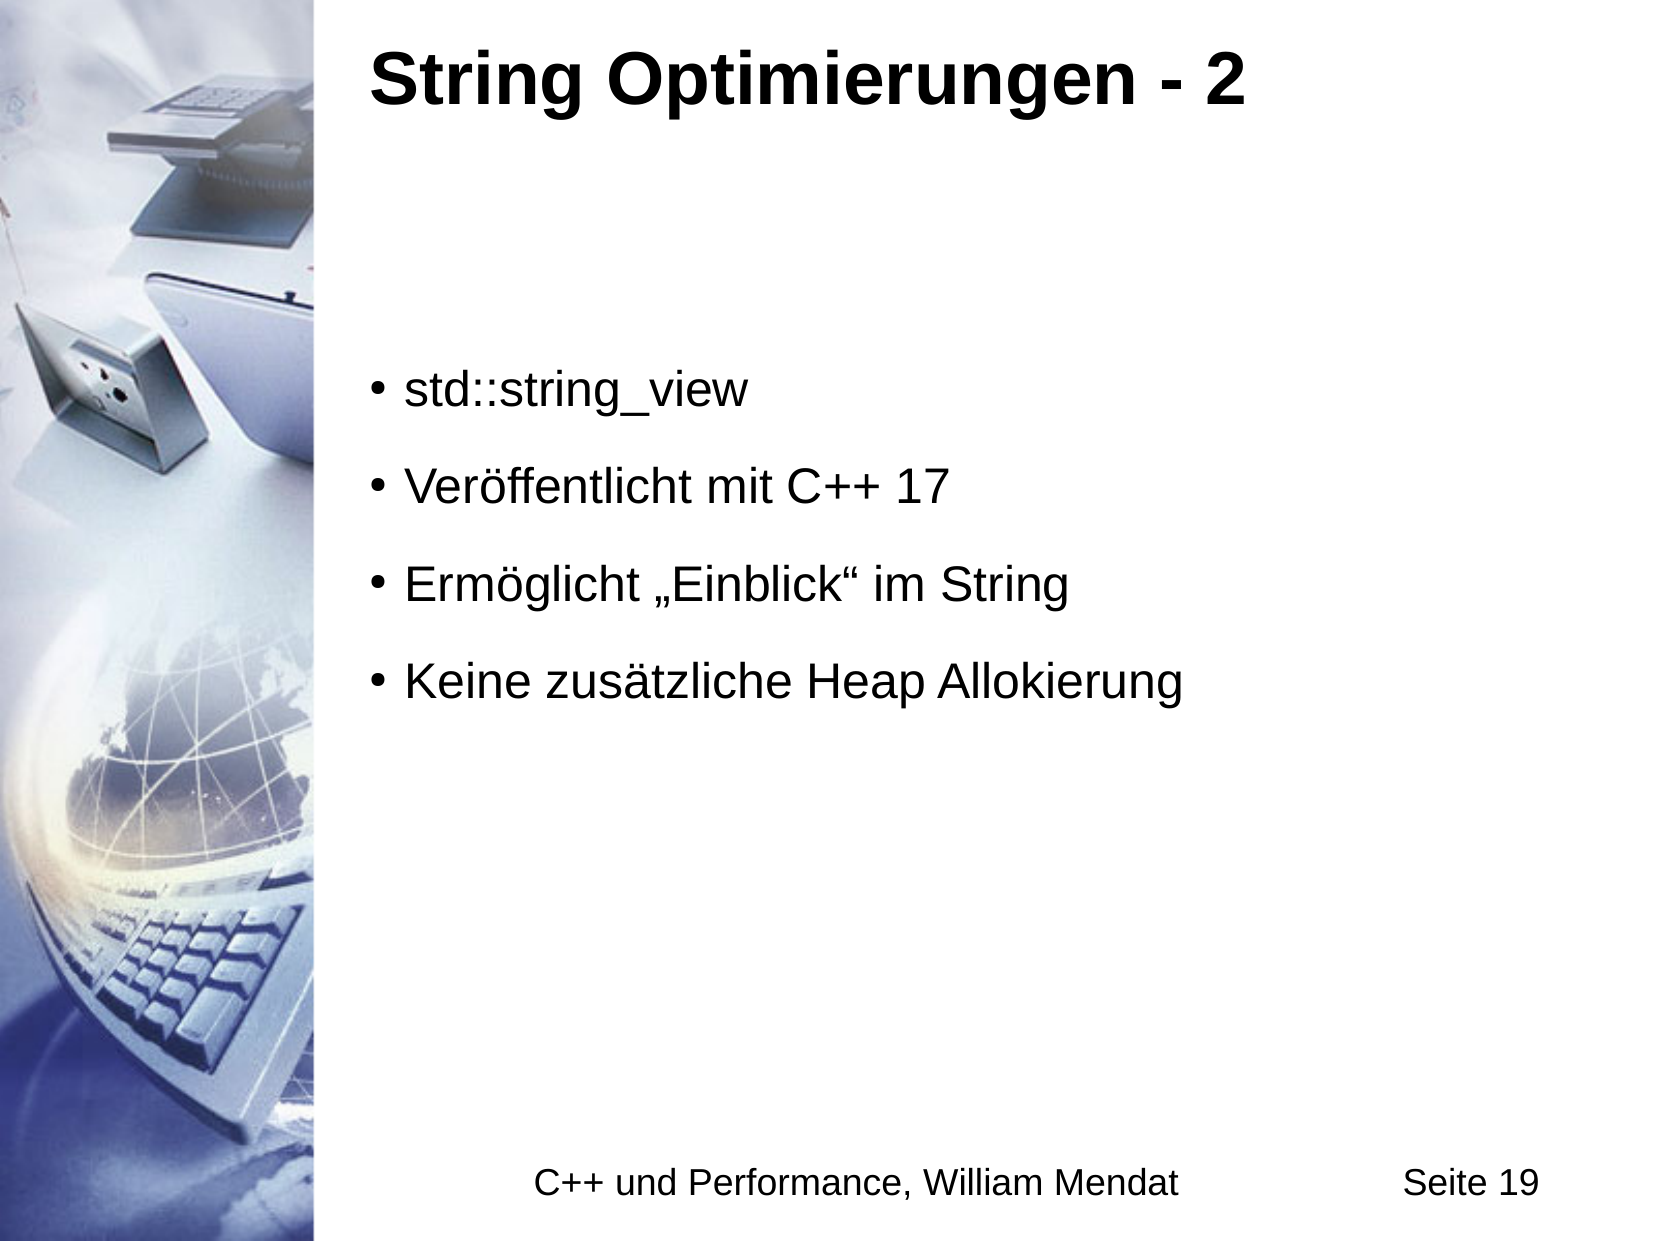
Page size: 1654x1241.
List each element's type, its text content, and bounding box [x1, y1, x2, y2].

text_box std::string_view Veröffentlicht mit C++ 17 Ermöglicht „Einblick“ im String Keine zusätzliche Heap Allokierung [354, 354, 1536, 768]
picture [0, 0, 1654, 1241]
text_box Seite 19 [1387, 1153, 1625, 1211]
text_box String Optimierungen - 2 [354, 29, 1625, 129]
text_box C++ und Performance, William Mendat [354, 1153, 1359, 1241]
